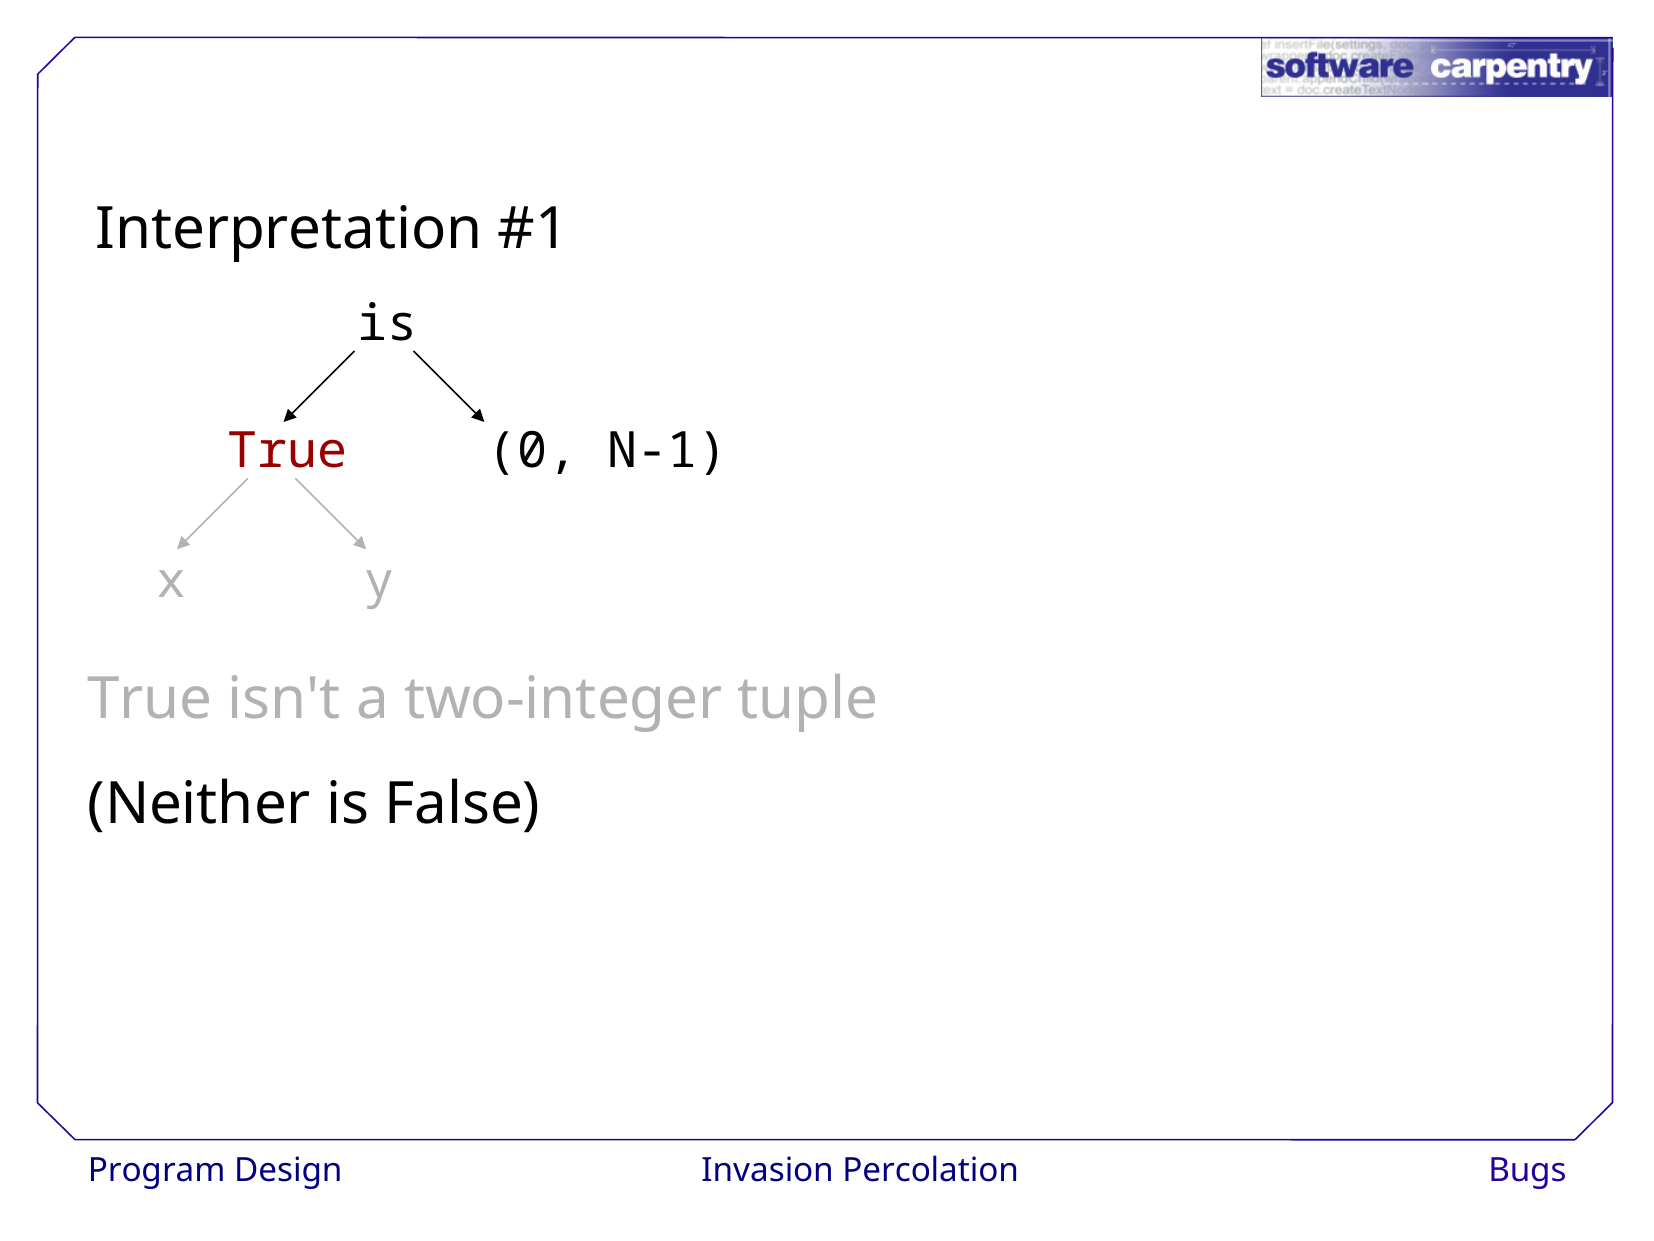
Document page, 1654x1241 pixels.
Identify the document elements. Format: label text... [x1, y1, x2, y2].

text_box True isn't a two-integer tuple (Neither is False) [72, 617, 1043, 843]
picture [1261, 39, 1613, 97]
text_box is [342, 268, 414, 352]
text_box Interpretation #1 [80, 147, 734, 269]
text_box True [212, 395, 284, 479]
text_box (0, N-1) [472, 395, 697, 479]
text_box x [141, 525, 194, 608]
text_box y [349, 525, 402, 608]
